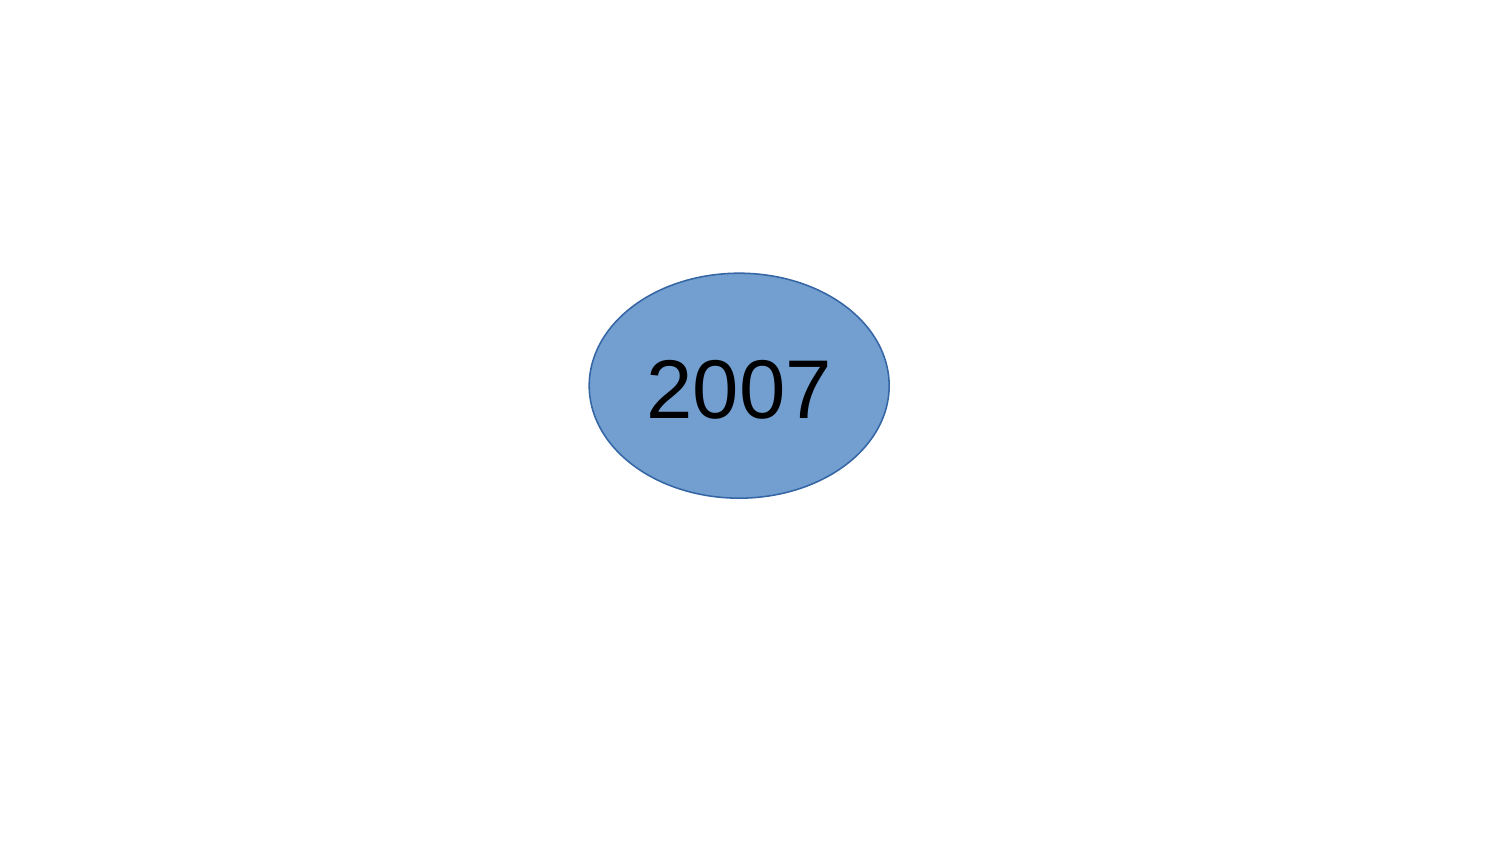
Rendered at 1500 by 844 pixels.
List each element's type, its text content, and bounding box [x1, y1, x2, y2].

text_box 2007 [589, 273, 890, 499]
